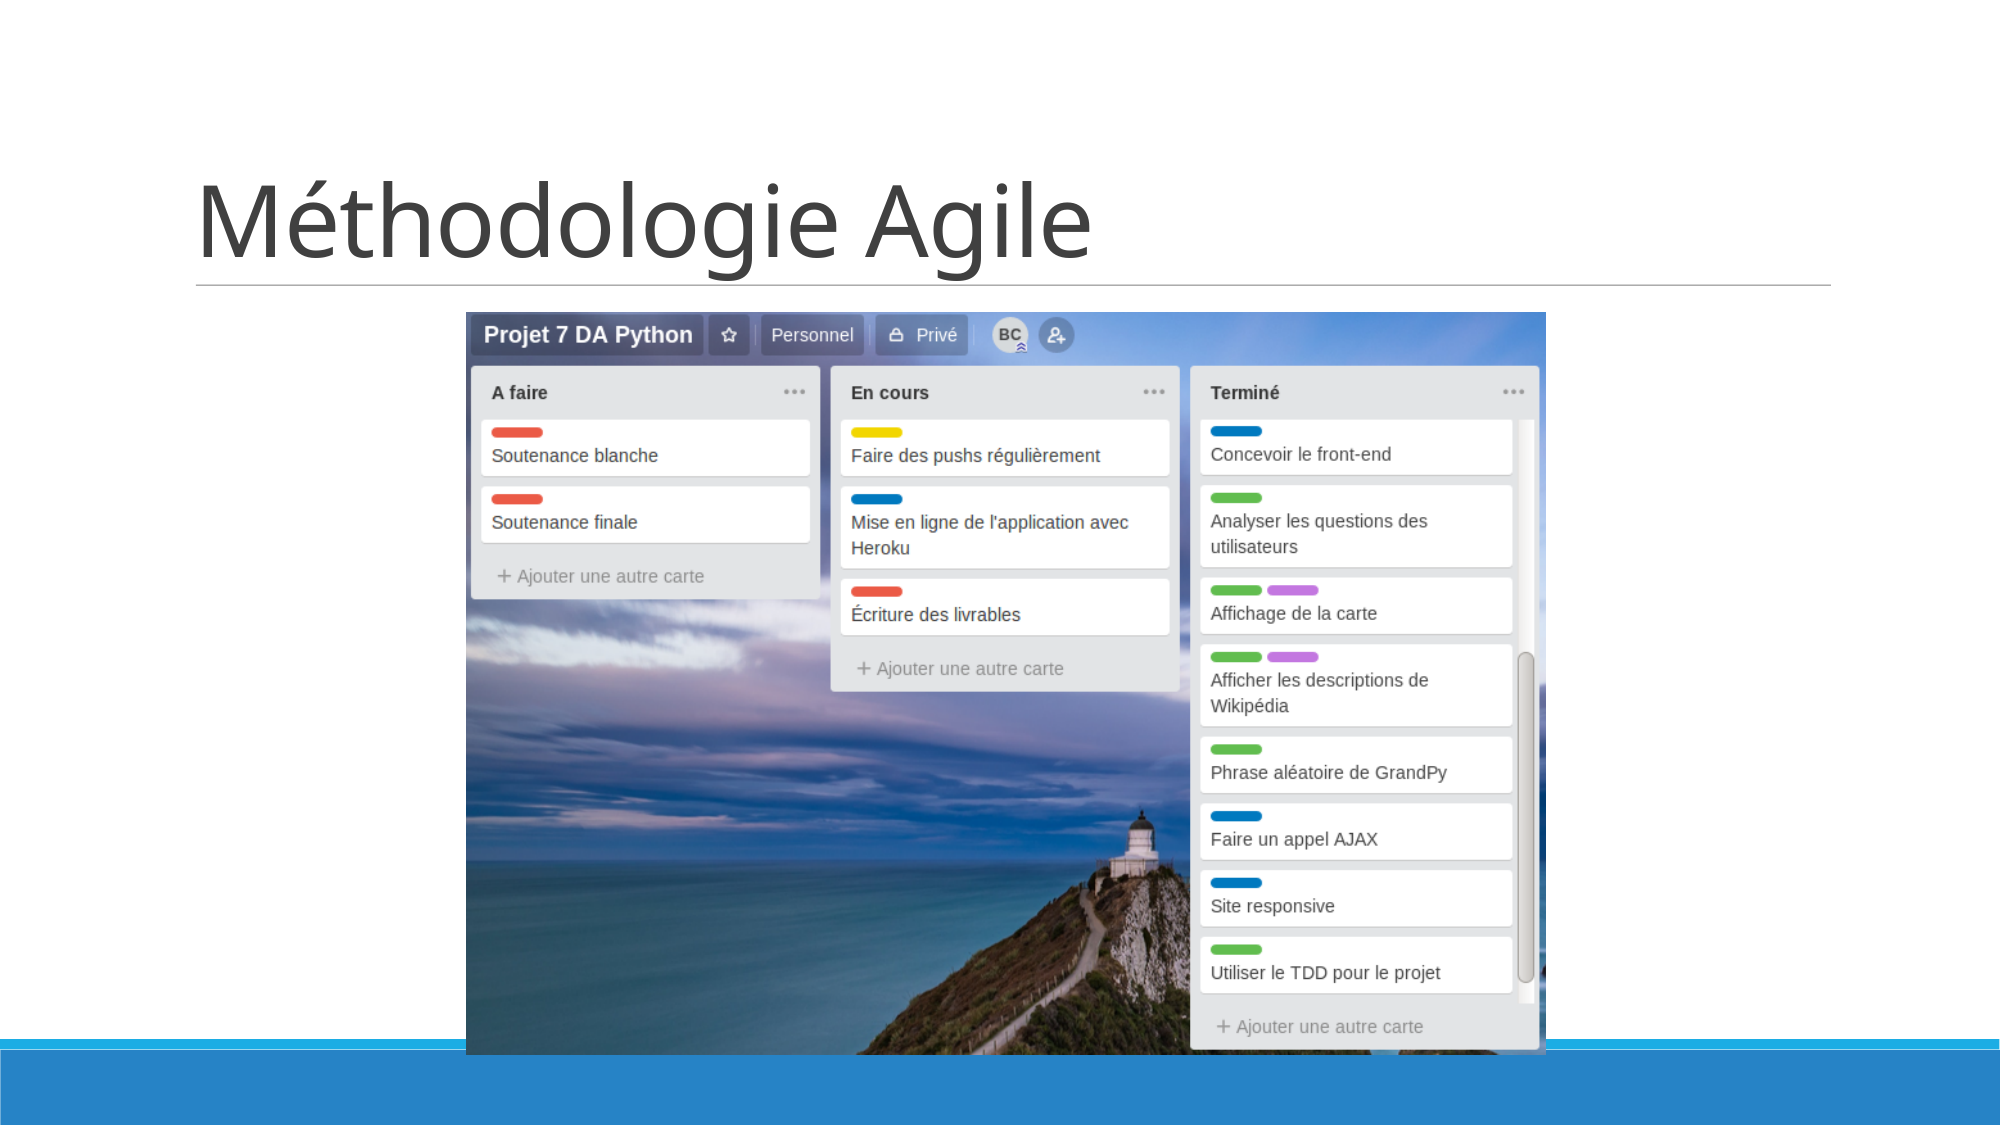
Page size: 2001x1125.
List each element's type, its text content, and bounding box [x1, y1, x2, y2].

text_box Méthodologie Agile [180, 47, 1830, 285]
picture [466, 312, 1546, 1055]
